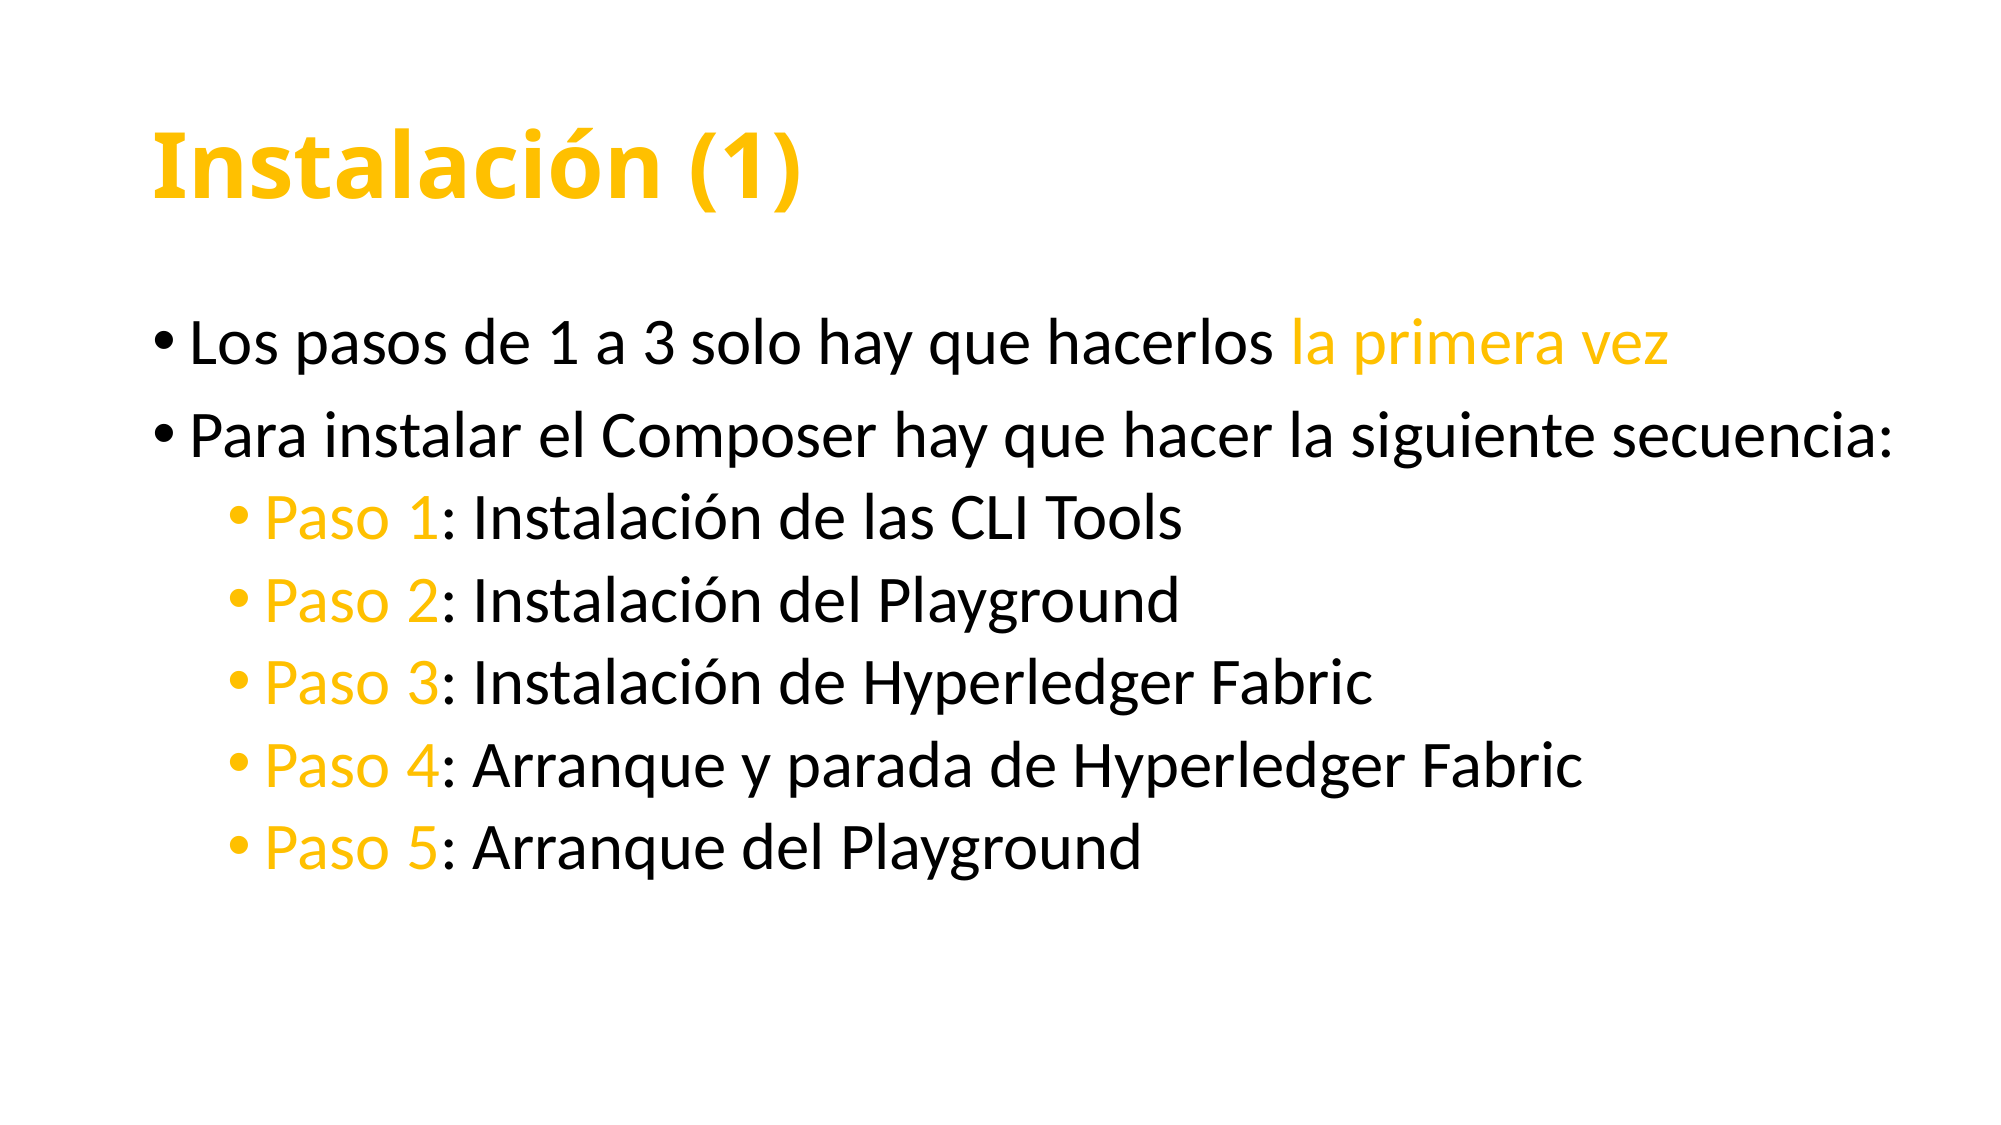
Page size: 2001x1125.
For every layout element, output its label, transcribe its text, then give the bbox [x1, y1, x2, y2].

title Instalación (1) [137, 59, 1863, 278]
list Los pasos de 1 a 3 solo hay que hacerlos la primera vez Para instalar el Composer hay que hacer la siguiente secuencia: Paso 1: Instalación de las CLI Tools Paso 2: Instalación del Playground Paso 3: Instalación de Hyperledger Fabric Paso 4: Arranque y parada de Hyperledger Fabric Paso 5: Arranque del Playground [137, 299, 1943, 1014]
